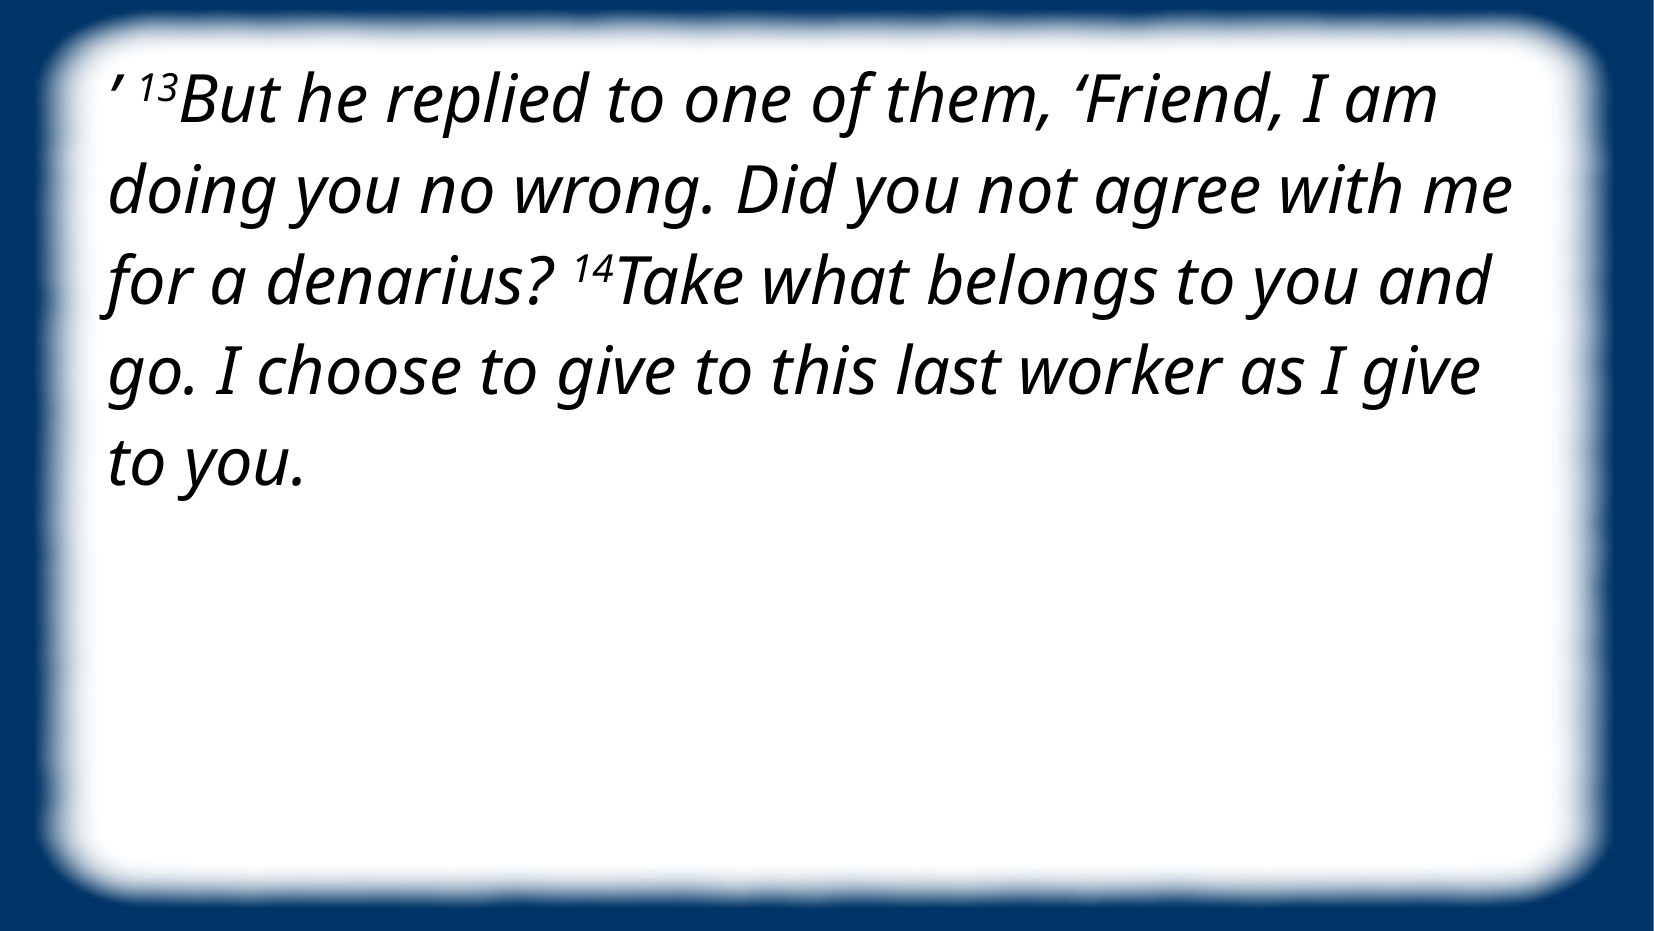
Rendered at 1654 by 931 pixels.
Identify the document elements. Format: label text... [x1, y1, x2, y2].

picture [0, 0, 1654, 931]
text_box ’ 13But he replied to one of them, ‘Friend, I am doing you no wrong. Did you not agree with me for a denarius? 14Take what belongs to you and go. I choose to give to this last worker as I give to you. [92, 43, 1548, 503]
